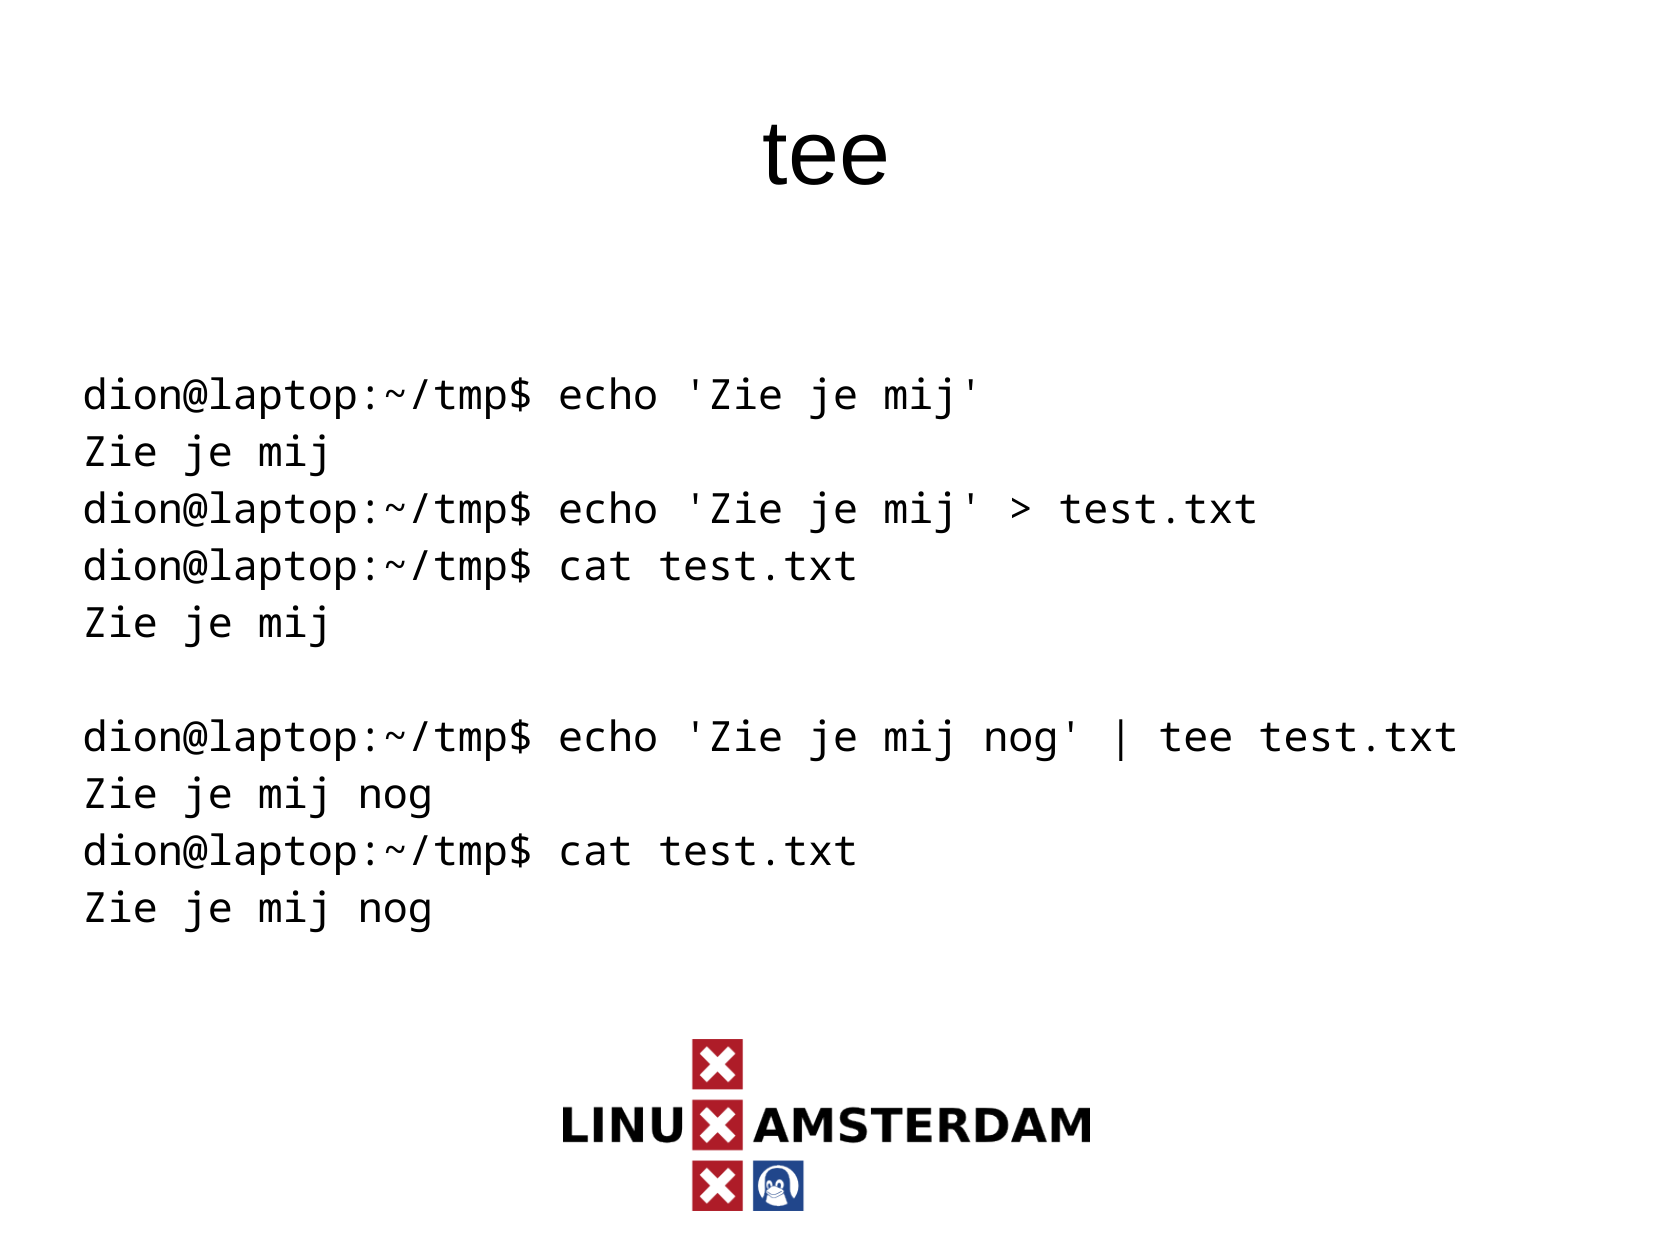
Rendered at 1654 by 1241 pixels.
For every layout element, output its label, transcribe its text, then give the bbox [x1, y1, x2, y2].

title tee [82, 49, 1571, 257]
picture [563, 1039, 1090, 1211]
subtitle dion@laptop:~/tmp$ echo 'Zie je mij' Zie je mij dion@laptop:~/tmp$ echo 'Zie je mij' > test.txt dion@laptop:~/tmp$ cat test.txt Zie je mij dion@laptop:~/tmp$ echo 'Zie je mij nog' | tee test.txt Zie je mij nog dion@laptop:~/tmp$ cat test.txt Zie je mij nog [82, 290, 1571, 1010]
